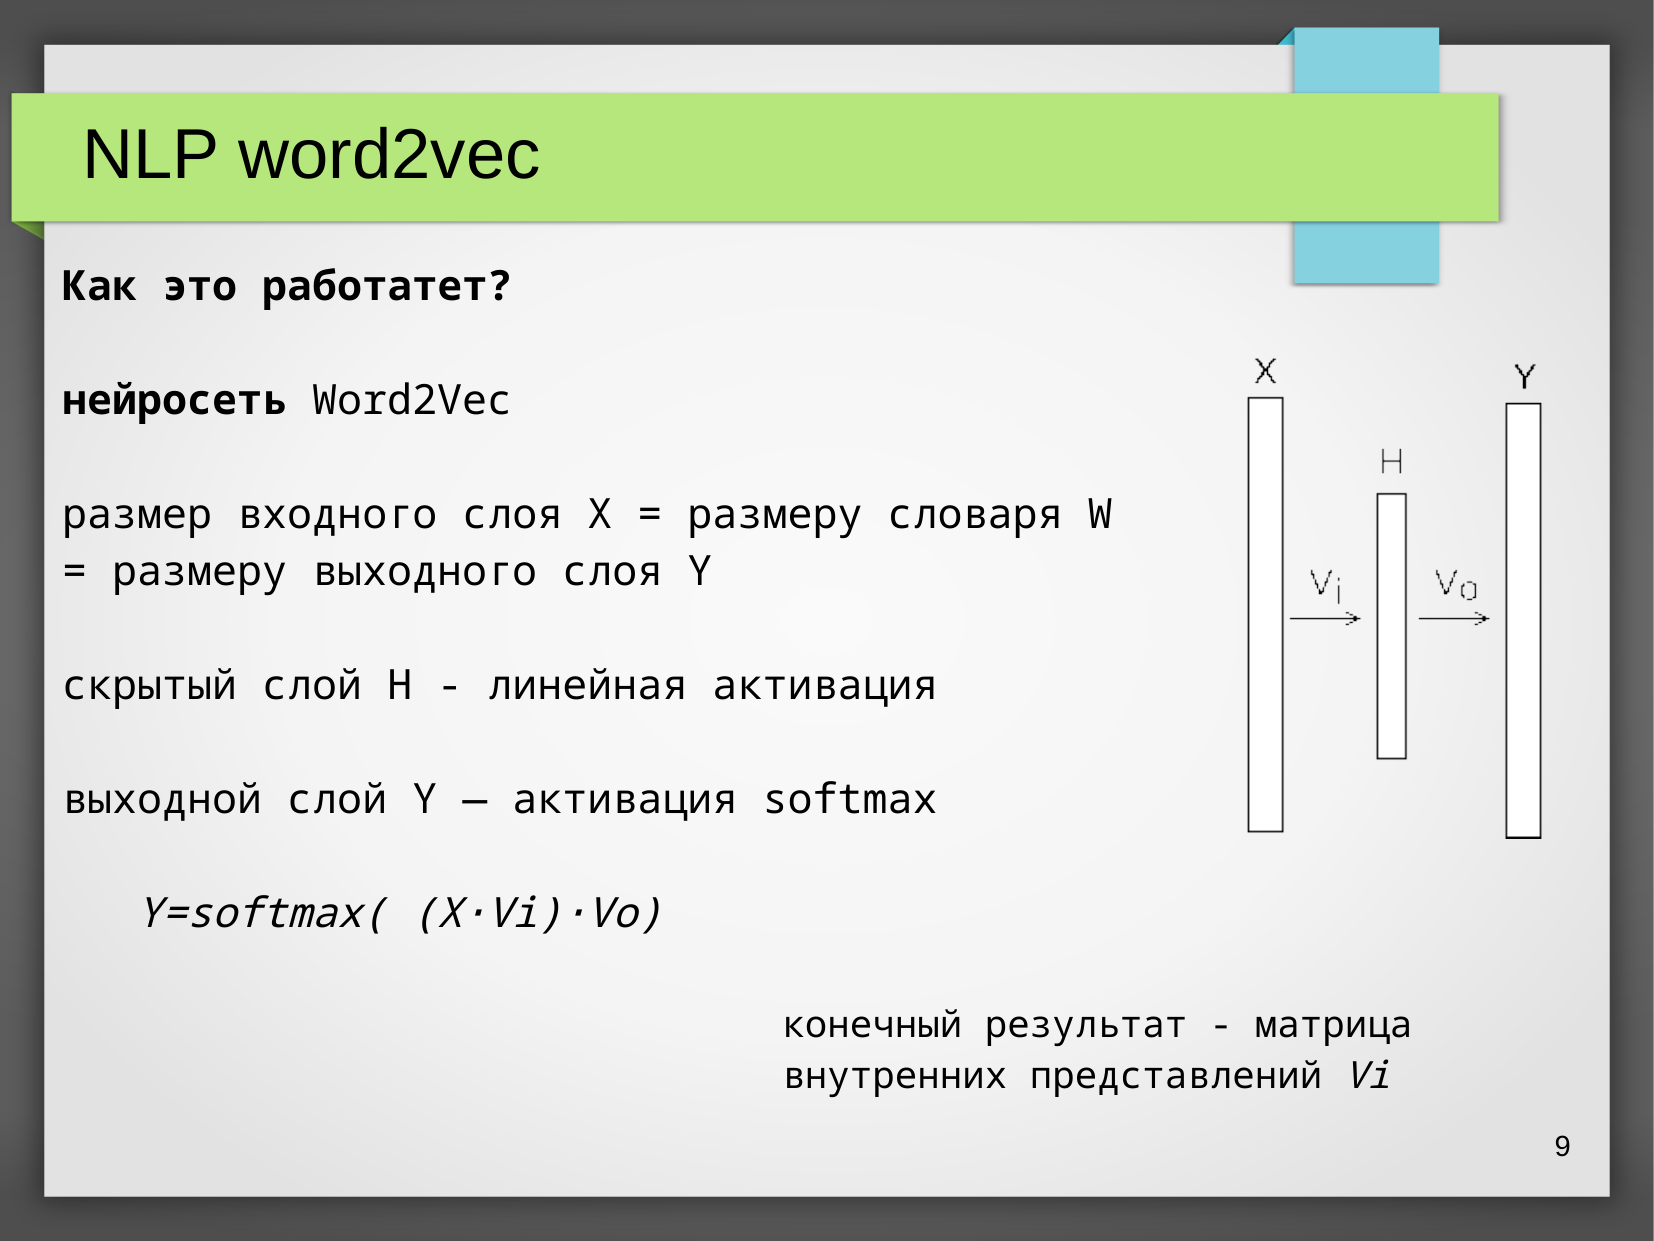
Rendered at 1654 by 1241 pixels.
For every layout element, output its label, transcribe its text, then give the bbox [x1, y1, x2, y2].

text_box конечный результат - матрица внутренних представлений Vi [767, 990, 1477, 1147]
text_box Как это работатет? нейросеть Word2Vec размер входного слоя X = размеру словаря W = размеру выходного слоя Y скрытый слой H - линейная активация выходной слой Y — активация softmax Y=softmax( (X⋅Vi)⋅Vo) [47, 248, 1217, 991]
picture [0, 0, 1654, 1241]
title NLP word2vec [82, 118, 1406, 189]
